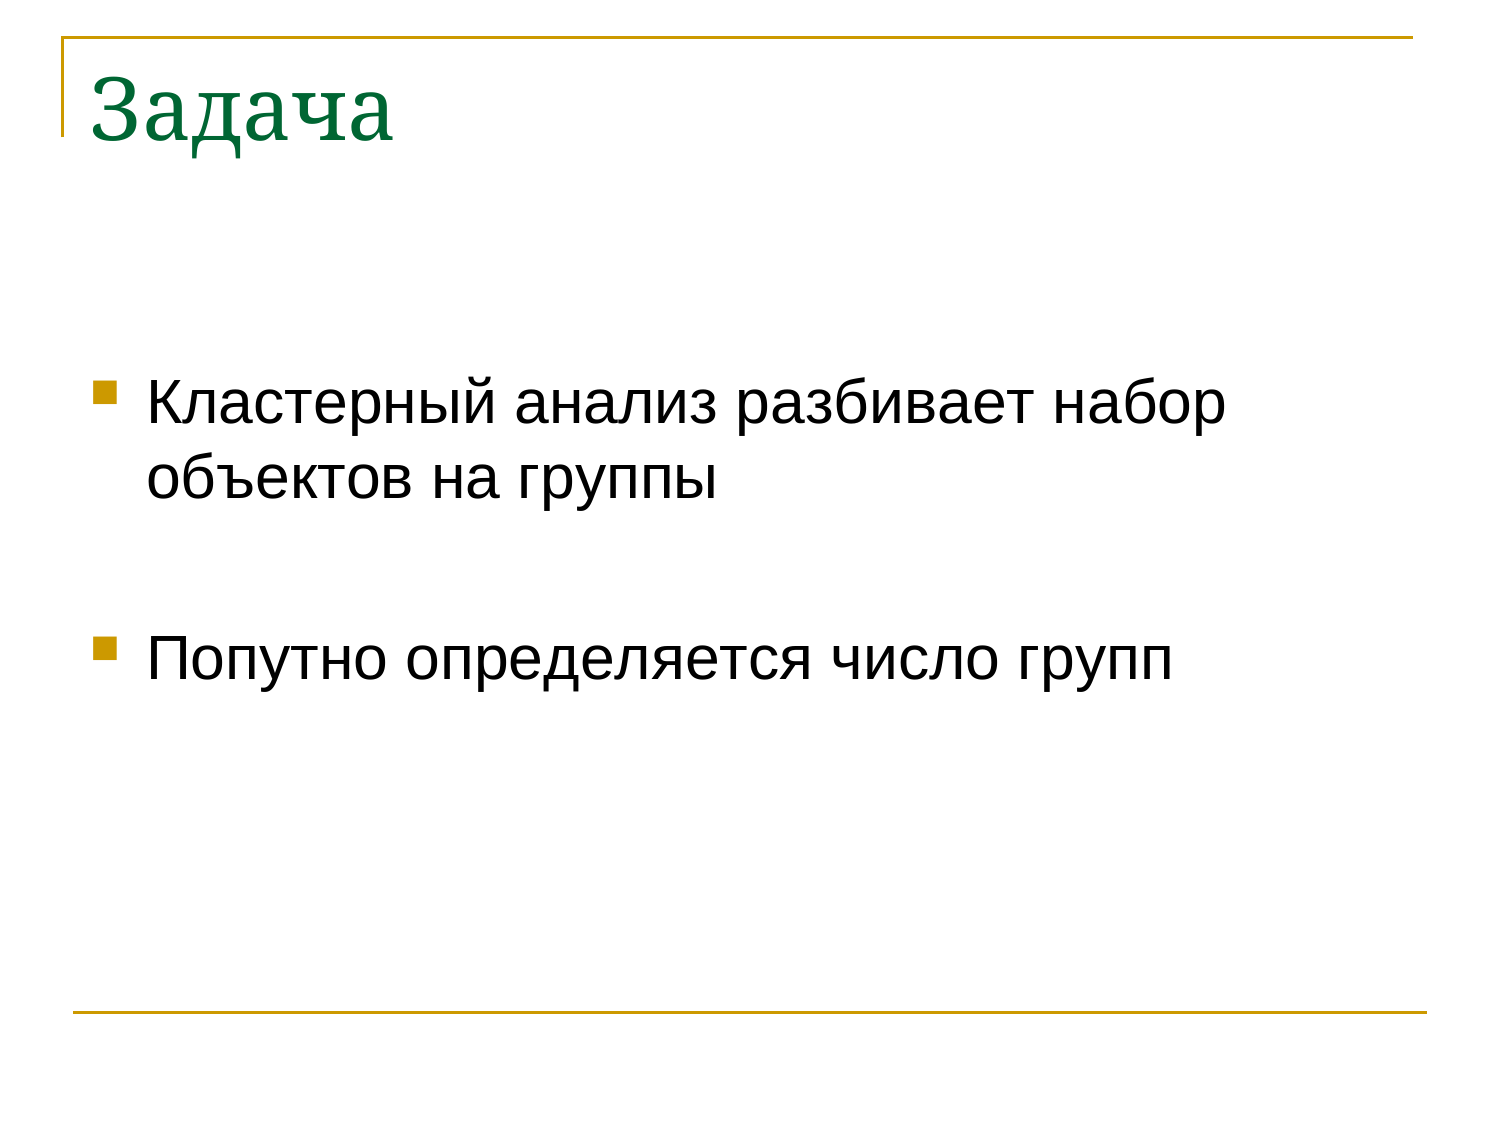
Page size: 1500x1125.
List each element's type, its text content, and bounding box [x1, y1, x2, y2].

title Задача [75, 45, 1426, 233]
list Кластерный анализ разбивает набор объектов на группы Попутно определяется число групп [75, 262, 1426, 1006]
